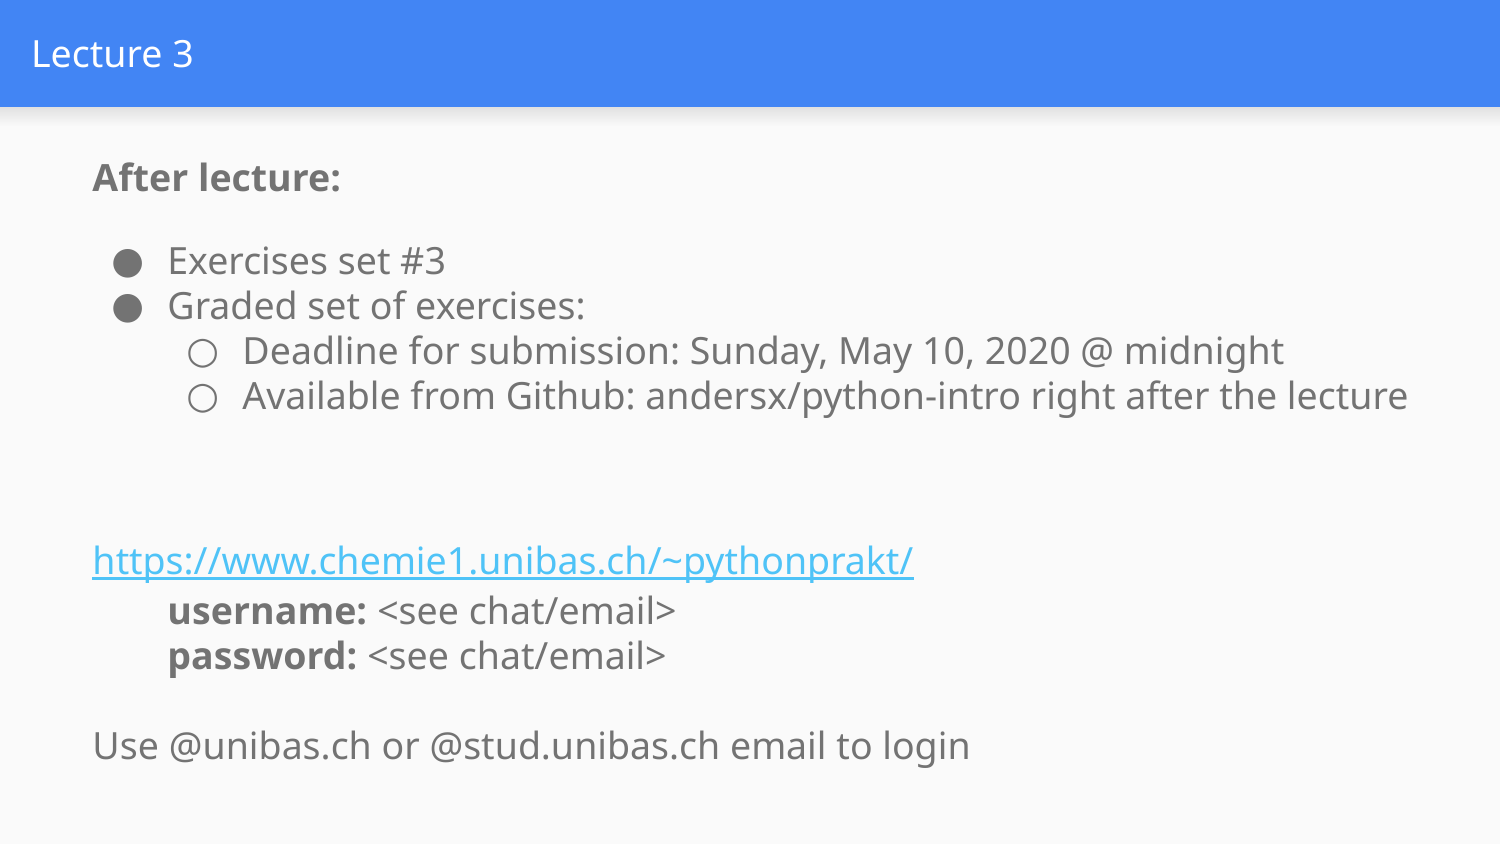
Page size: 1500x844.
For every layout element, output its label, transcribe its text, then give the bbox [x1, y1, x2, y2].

title Lecture 3 [16, 2, 1464, 102]
list After lecture: Exercises set #3 Graded set of exercises: Deadline for submission: Sunday, May 10, 2020 @ midnight Available from Github: andersx/python-intro right after the lecture https://www.chemie1.unibas.ch/~pythonprakt/ username: <see chat/email> password: <see chat/email> Use @unibas.ch or @stud.unibas.ch email to login [77, 139, 1427, 786]
